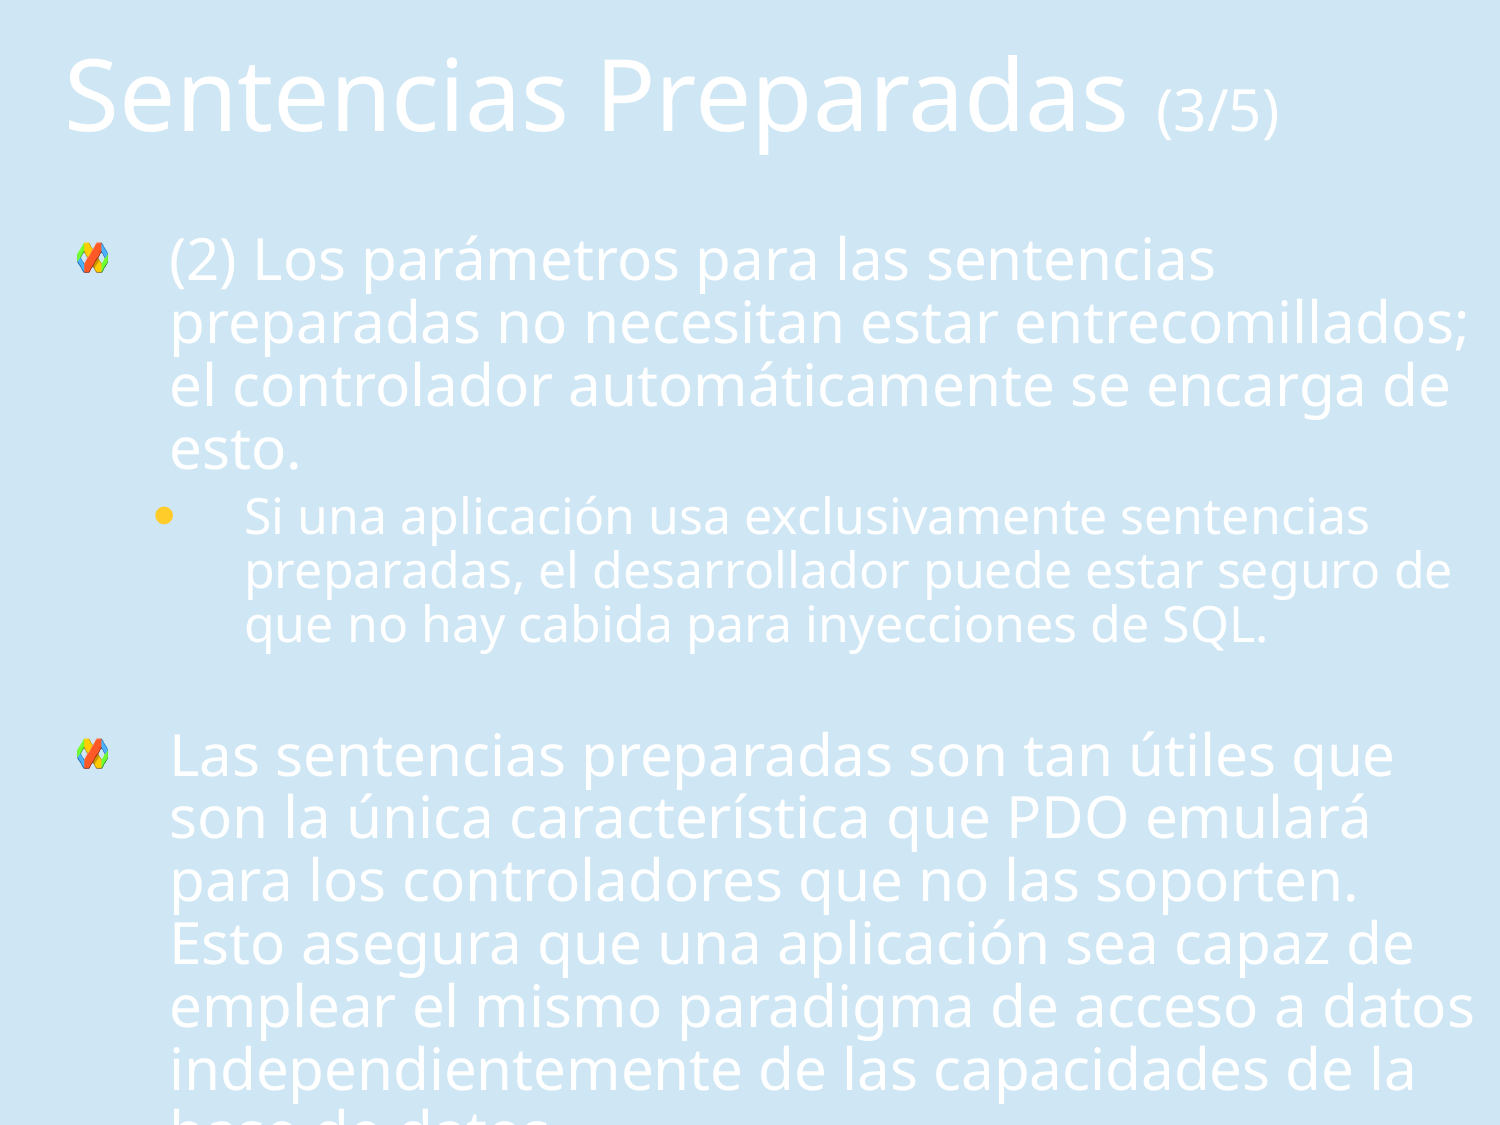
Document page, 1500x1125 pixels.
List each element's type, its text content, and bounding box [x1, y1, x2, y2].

picture [77, 242, 108, 273]
text_box Sentencias Preparadas (3/5) [49, 37, 1456, 161]
text_box (2) Los parámetros para las sentencias preparadas no necesitan estar entrecomillados; el controlador automáticamente se encarga de esto. Si una aplicación usa exclusivamente sentencias preparadas, el desarrollador puede estar seguro de que no hay cabida para inyecciones de SQL. Las sentencias preparadas son tan útiles que son la única característica que PDO emulará para los controladores que no las soporten. Esto asegura que una aplicación sea capaz de emplear el mismo paradigma de acceso a datos independientemente de las capacidades de la base de datos. [63, 222, 1500, 1125]
picture [77, 738, 108, 769]
